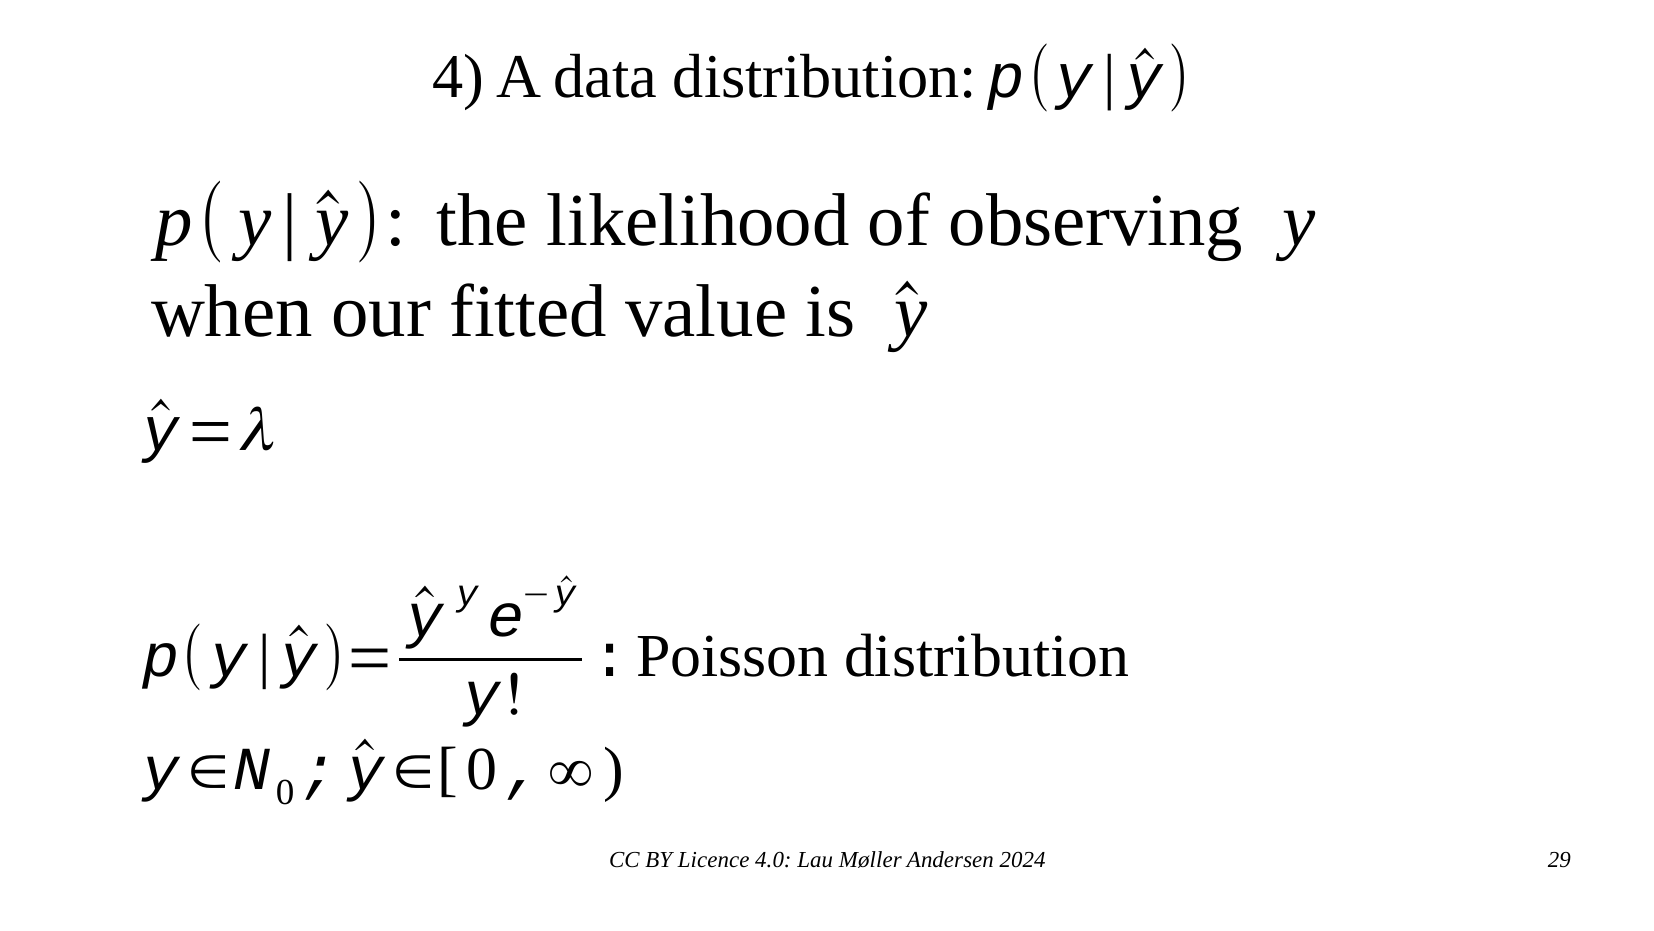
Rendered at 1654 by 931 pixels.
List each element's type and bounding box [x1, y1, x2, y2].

chart [133, 395, 280, 470]
chart [132, 573, 1139, 813]
chart [141, 41, 1326, 354]
